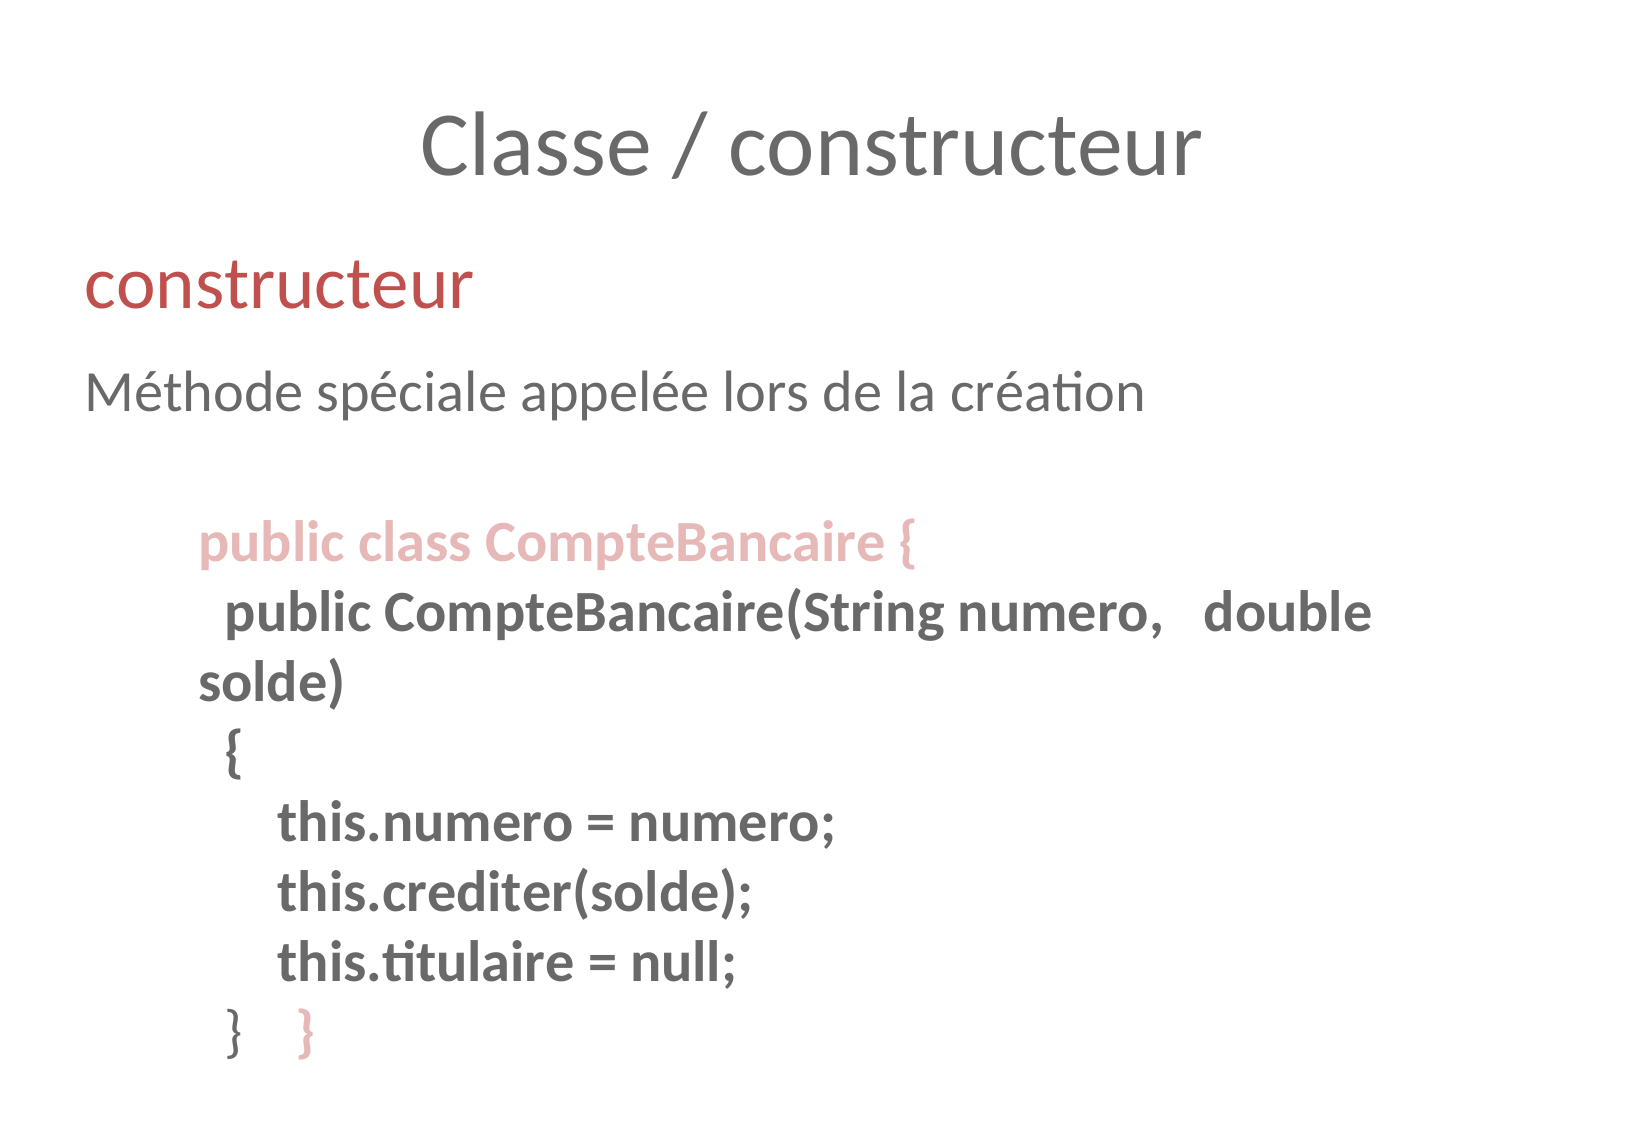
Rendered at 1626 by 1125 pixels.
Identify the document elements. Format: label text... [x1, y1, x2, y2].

text_box constructeur Méthode spéciale appelée lors de la création [69, 226, 1477, 579]
title Classe / constructeur [81, 45, 1544, 233]
